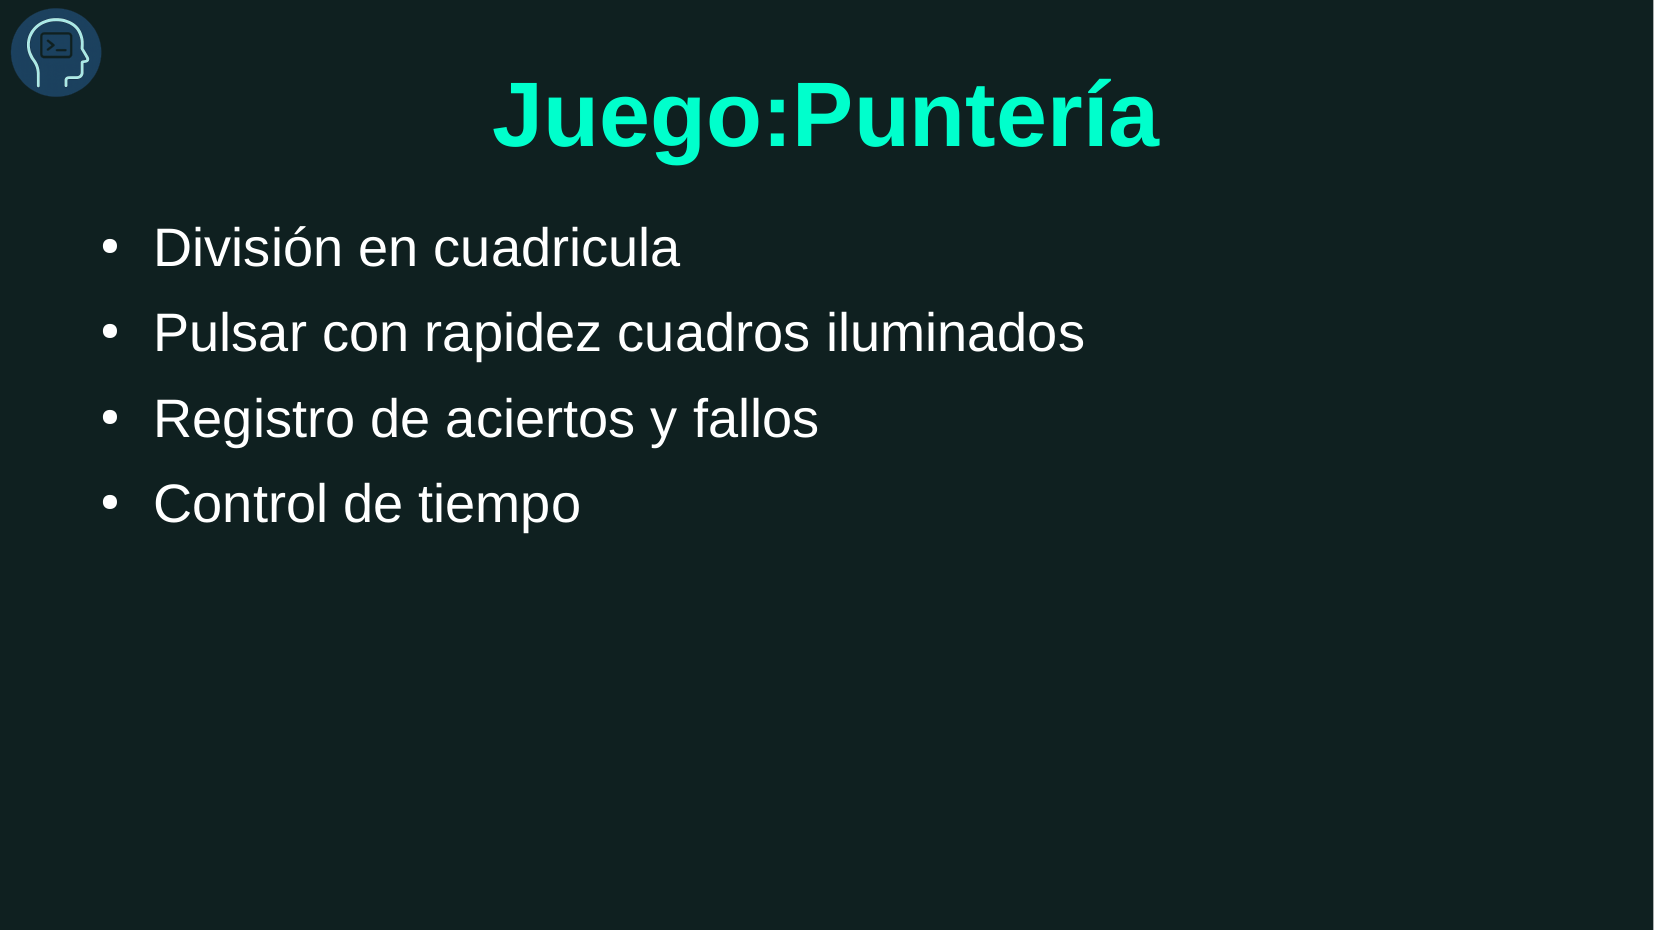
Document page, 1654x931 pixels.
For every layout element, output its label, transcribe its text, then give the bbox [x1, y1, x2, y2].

list División en cuadricula Pulsar con rapidez cuadros iluminados Registro de aciertos y fallos Control de tiempo [82, 217, 1571, 758]
picture [0, 0, 130, 130]
title Juego:Puntería [82, 37, 1571, 193]
